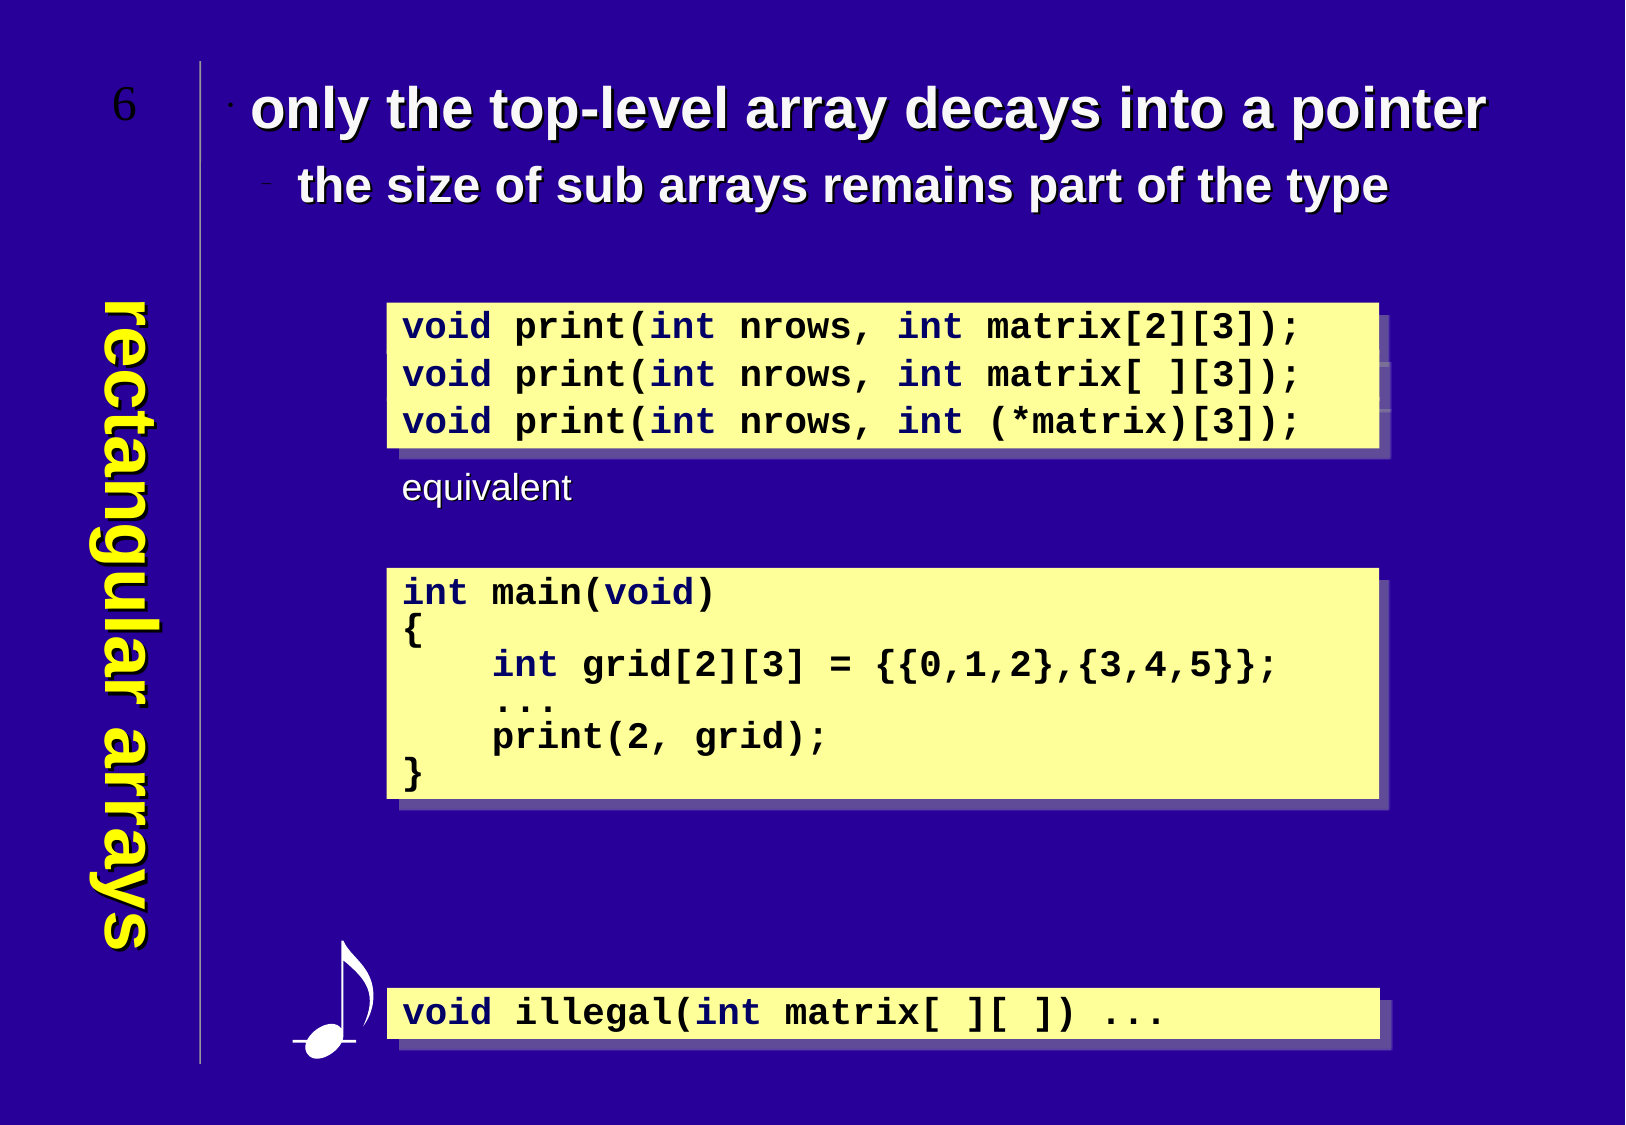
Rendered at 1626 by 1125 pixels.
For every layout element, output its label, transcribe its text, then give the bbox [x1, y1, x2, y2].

text_box int main(void) { int grid[2][3] = {{0,1,2},{3,4,5}}; ... print(2, grid); } [386, 567, 1380, 799]
text_box void print(int nrows, int (*matrix)[3]); [386, 397, 1380, 449]
text_box void print(int nrows, int matrix[ ][3]); [386, 349, 1380, 397]
text_box equivalent [386, 454, 671, 516]
text_box void print(int nrows, int matrix[2][3]); [386, 302, 1380, 349]
title rectangular arrays [50, 187, 188, 1063]
text_box void illegal(int matrix[ ][ ]) ... [387, 987, 1380, 1039]
list only the top-level array decays into a pointer the size of sub arrays remains part of the type [212, 62, 1550, 1063]
text_box [292, 940, 374, 1059]
